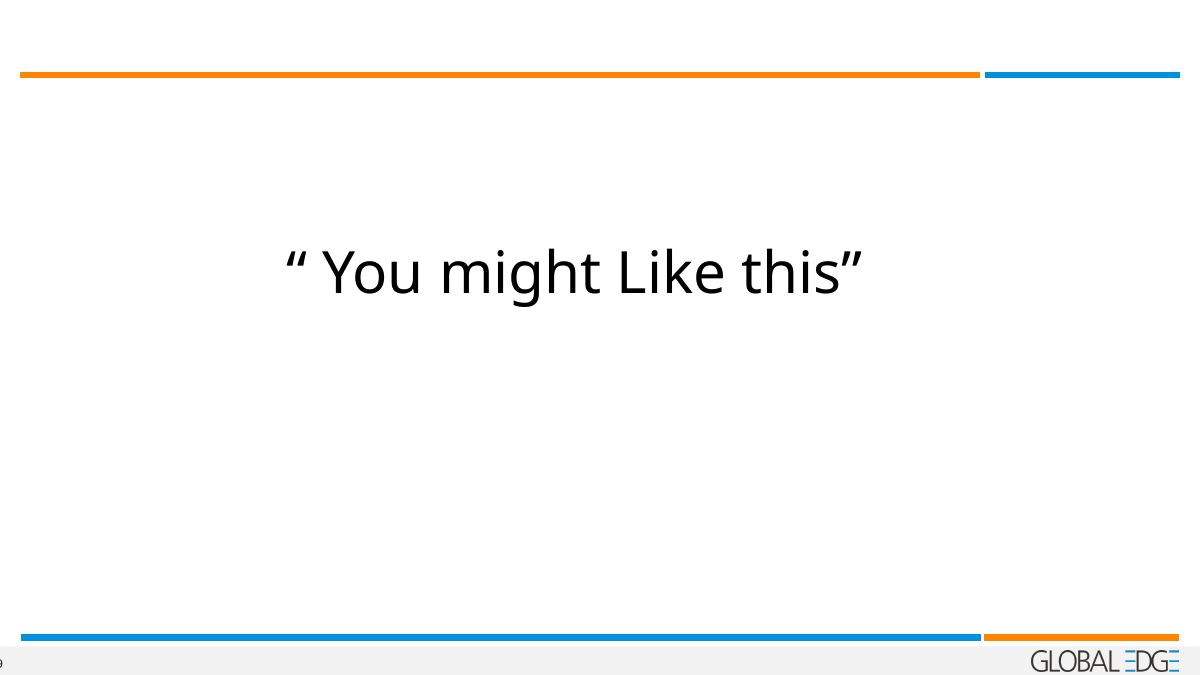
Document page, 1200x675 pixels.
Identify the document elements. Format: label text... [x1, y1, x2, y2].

picture [1031, 650, 1179, 672]
text_box “ You might Like this” [271, 224, 929, 308]
